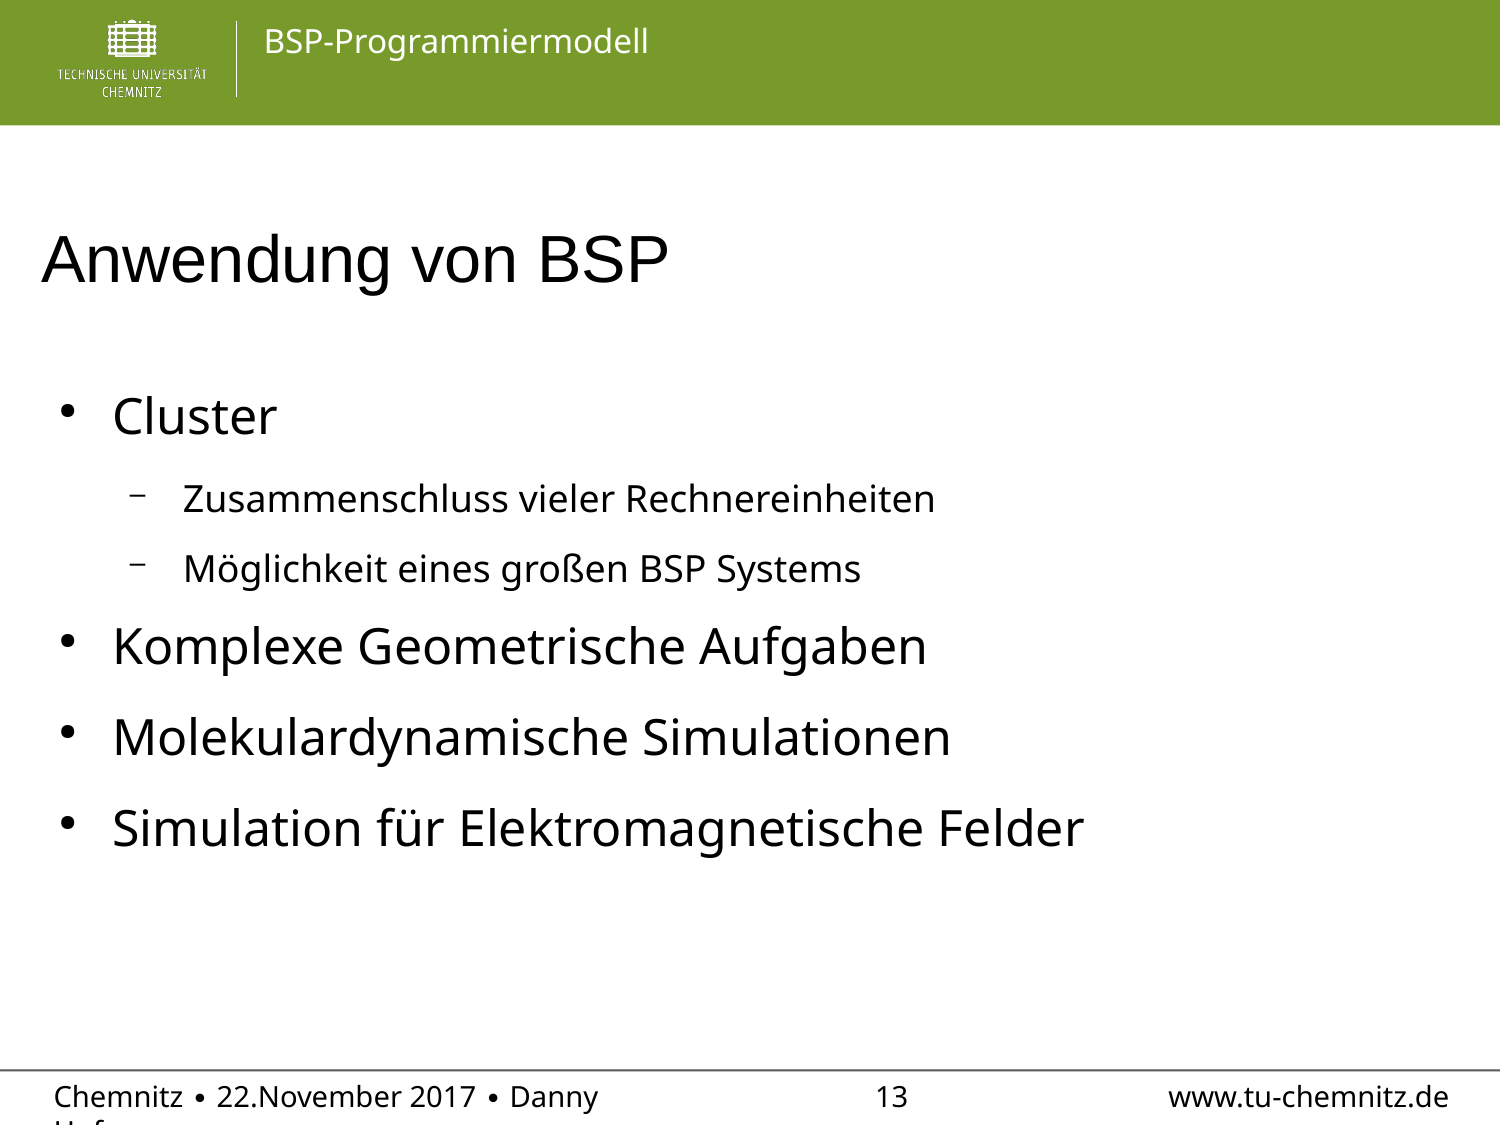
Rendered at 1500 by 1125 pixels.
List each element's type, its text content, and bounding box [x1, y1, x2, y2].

picture [25, 0, 239, 130]
list Cluster Zusammenschluss vieler Rechnereinheiten Möglichkeit eines großen BSP Systems Komplexe Geometrische Aufgaben Molekulardynamische Simulationen Simulation für Elektromagnetische Felder [41, 385, 1459, 1035]
title Anwendung von BSP [41, 162, 1459, 362]
